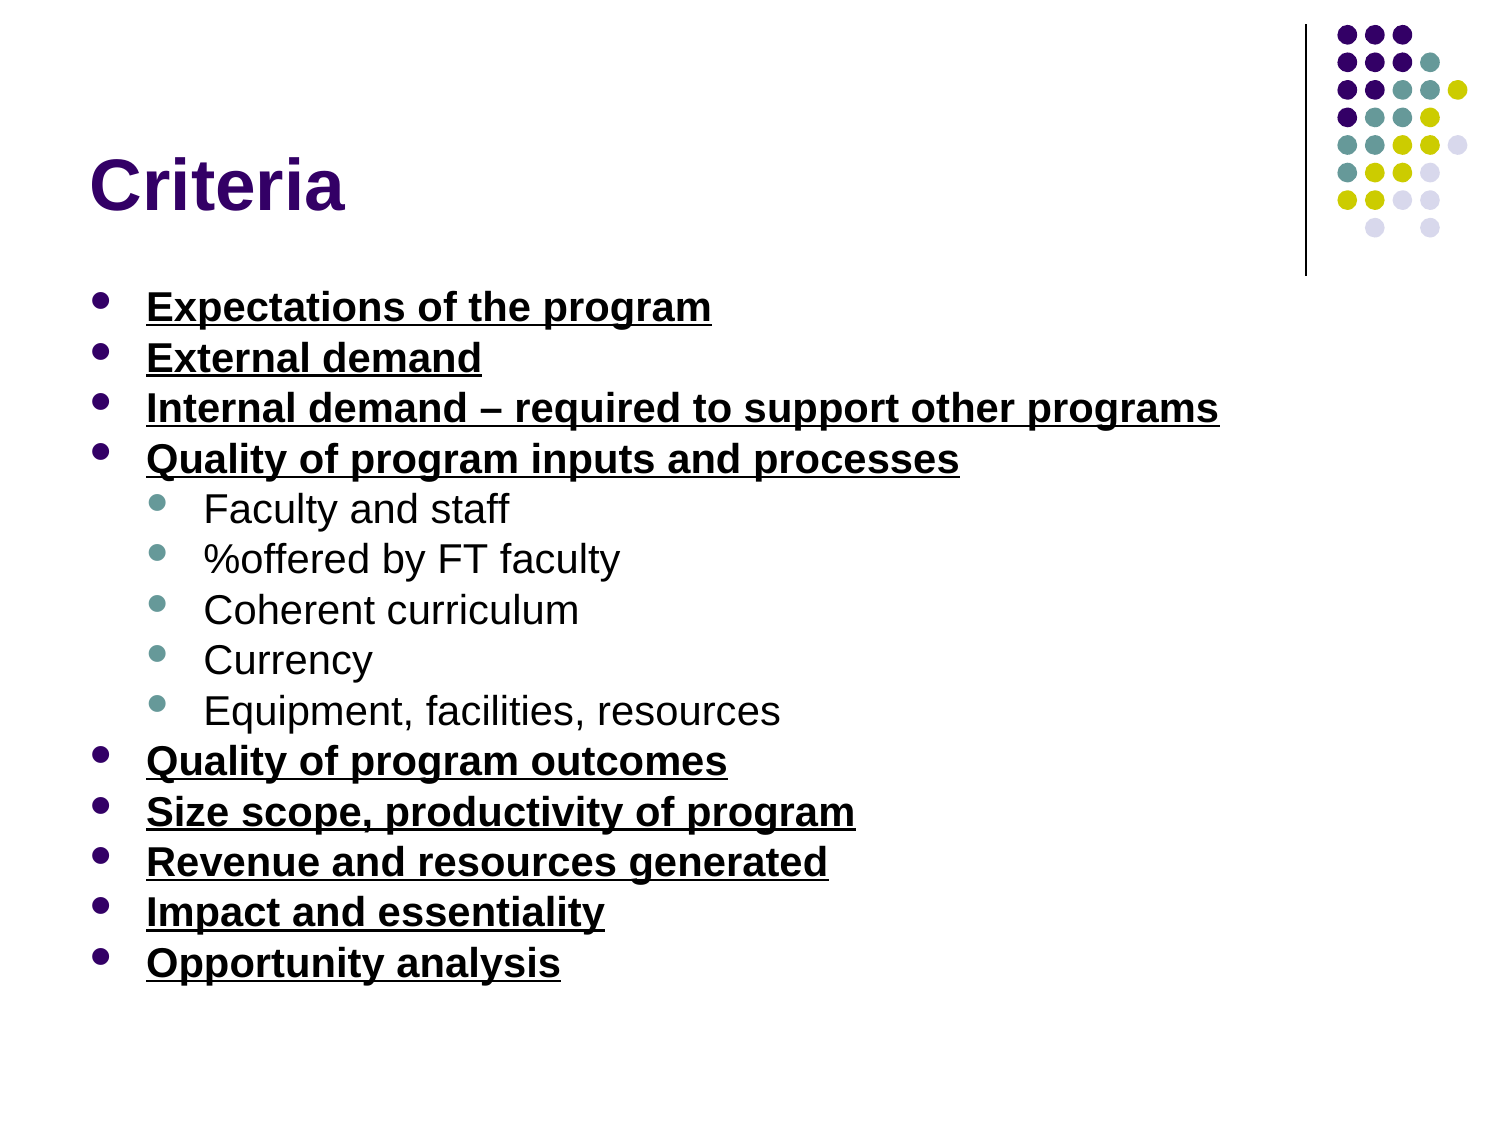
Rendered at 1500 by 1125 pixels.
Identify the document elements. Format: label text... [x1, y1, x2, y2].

list Expectations of the program External demand Internal demand – required to support other programs Quality of program inputs and processes Faculty and staff %offered by FT faculty Coherent curriculum Currency Equipment, facilities, resources Quality of program outcomes Size scope, productivity of program Revenue and resources generated Impact and essentiality Opportunity analysis [75, 282, 1426, 1006]
title Criteria [74, 20, 1313, 233]
